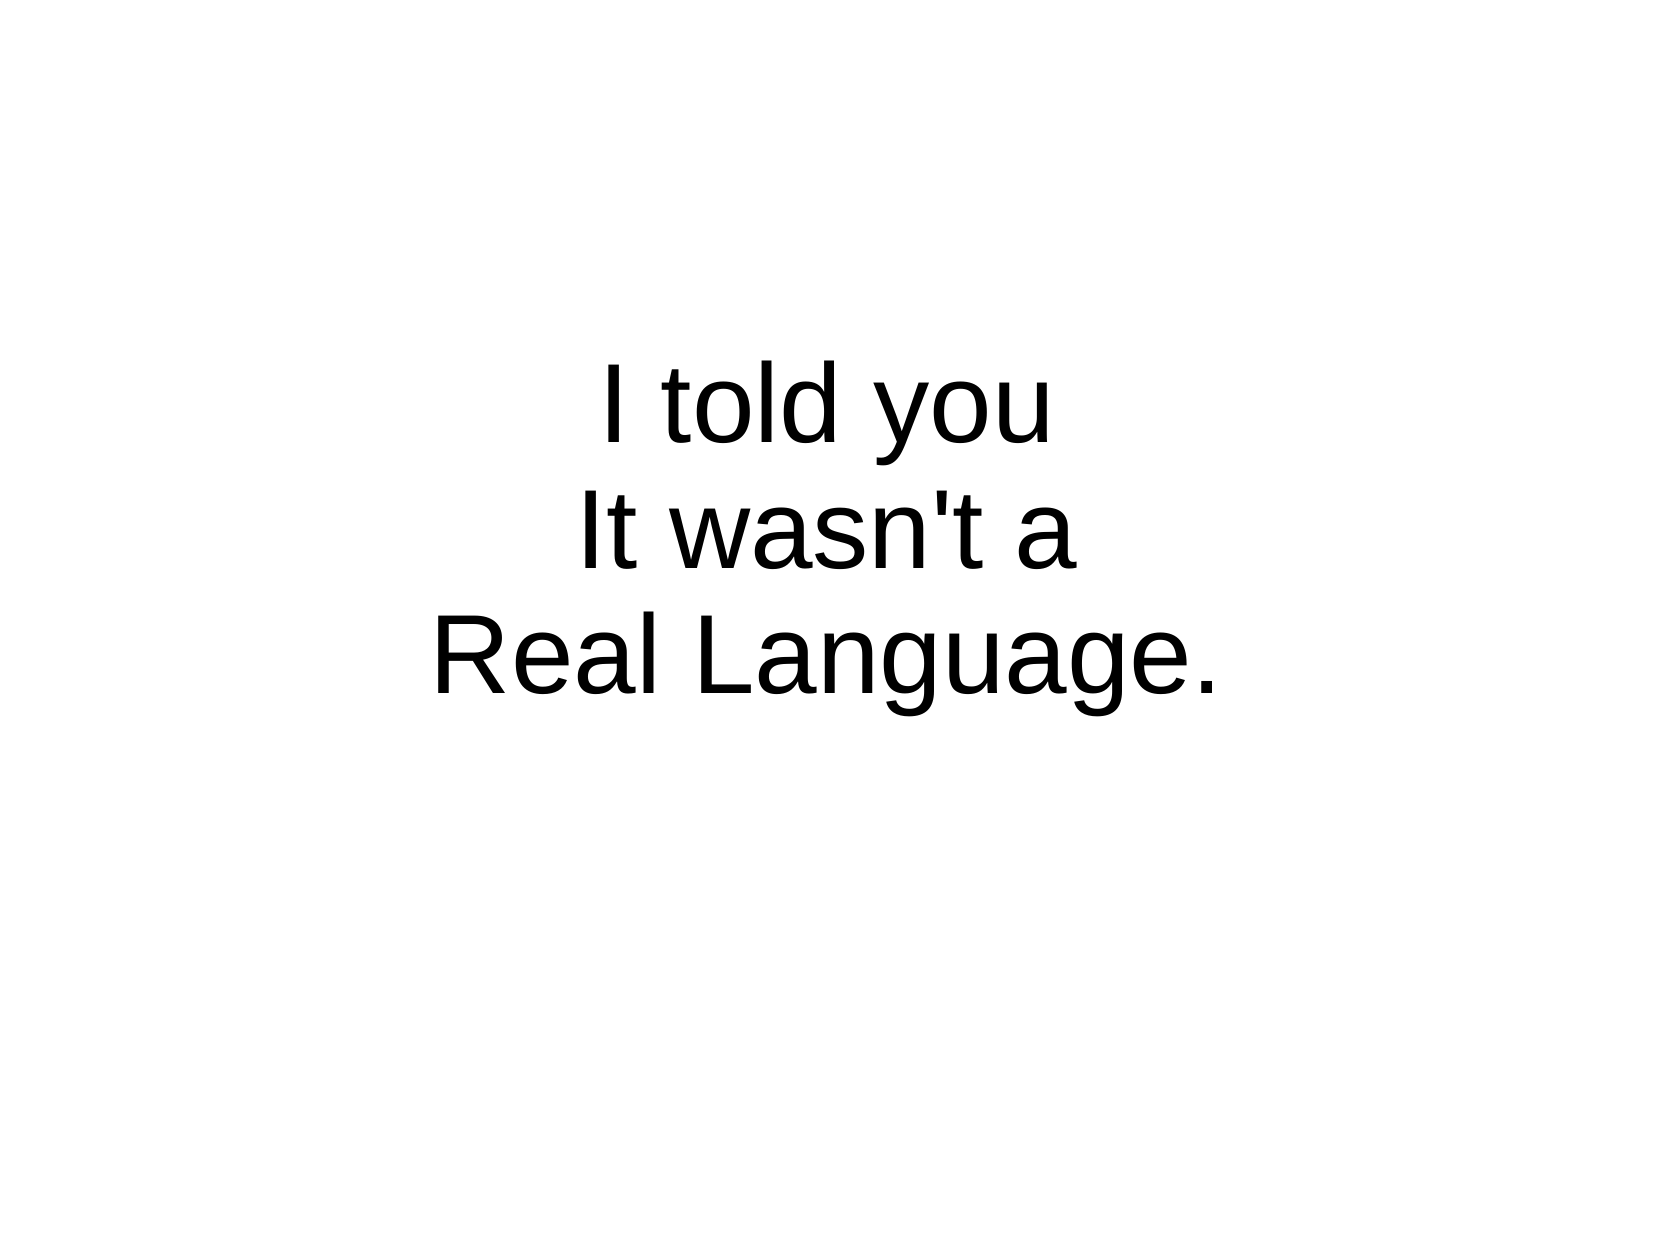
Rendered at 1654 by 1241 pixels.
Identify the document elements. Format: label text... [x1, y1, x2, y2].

subtitle I told you It wasn't a Real Language. [82, 49, 1571, 1010]
